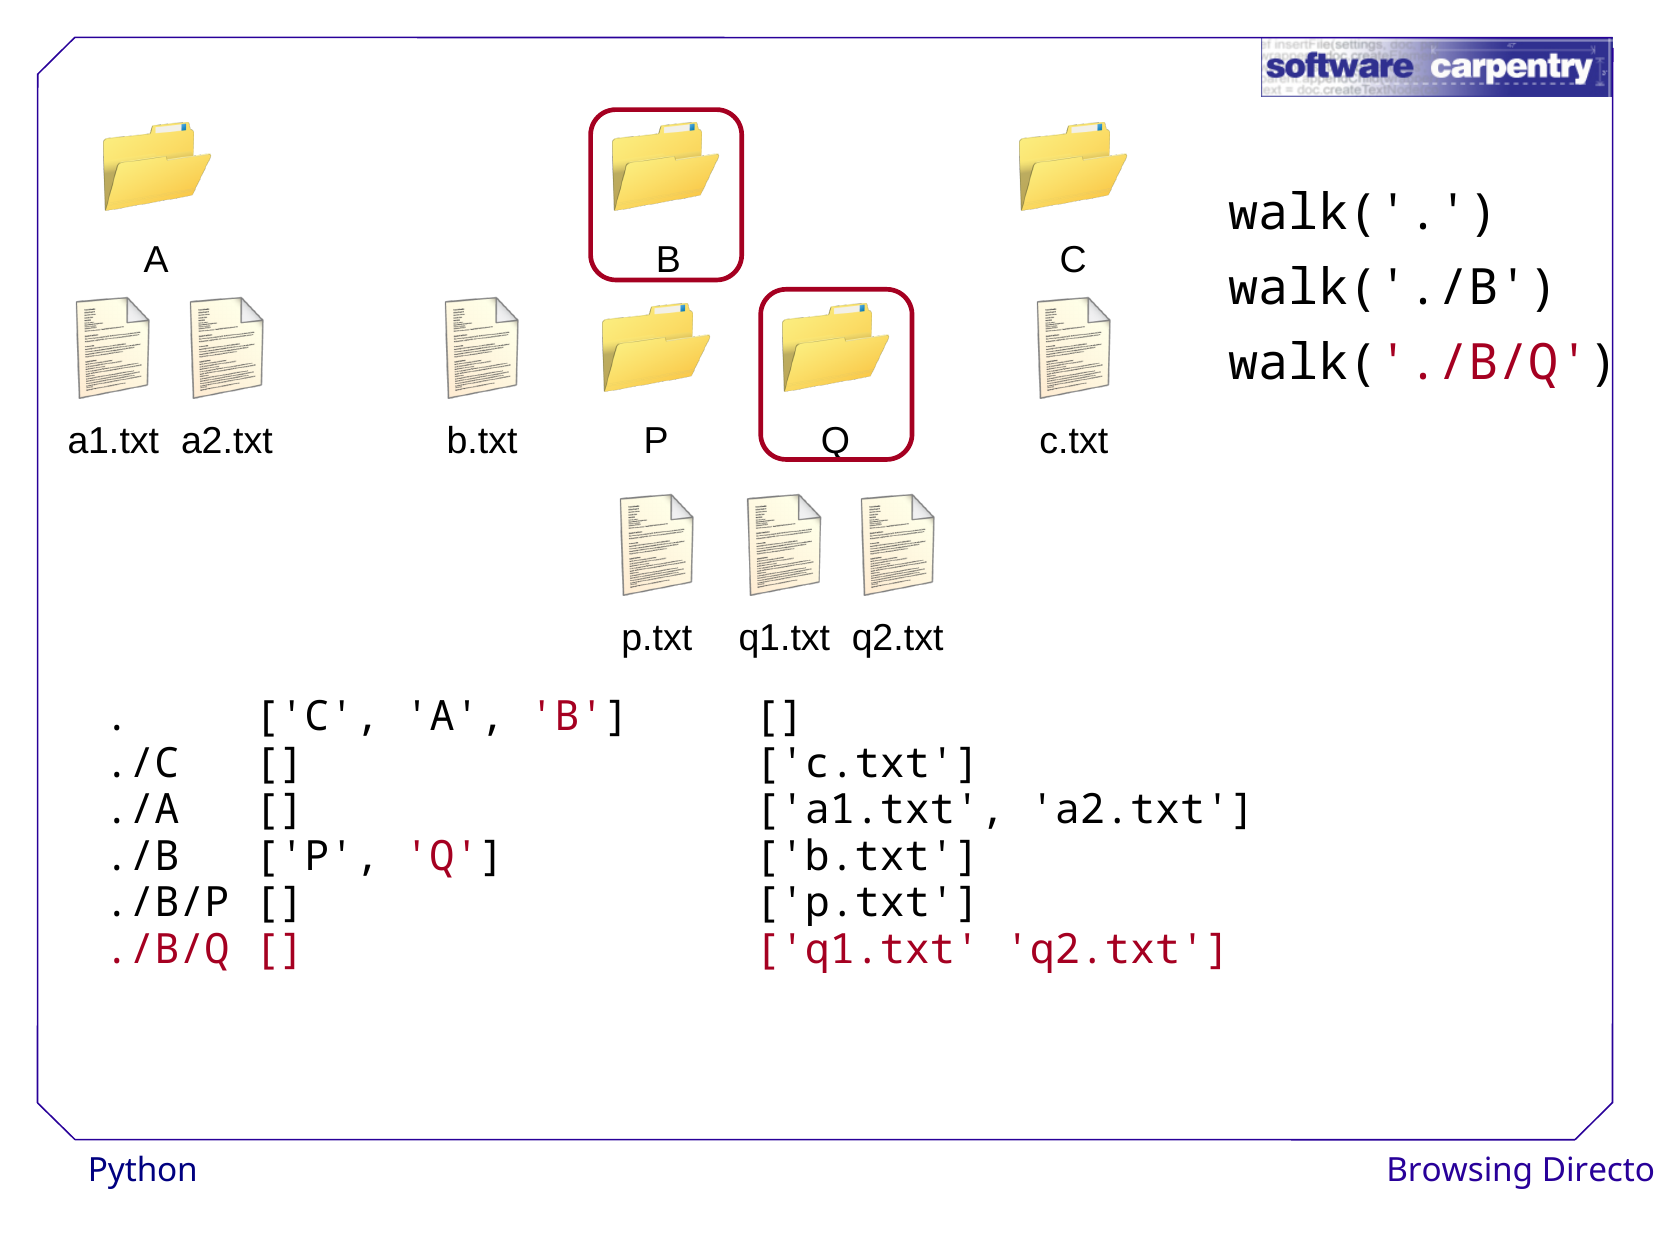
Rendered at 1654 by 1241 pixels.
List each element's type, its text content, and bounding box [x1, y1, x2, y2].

picture [608, 112, 723, 224]
text_box P [628, 412, 684, 470]
picture [1017, 290, 1131, 404]
text_box B [640, 231, 696, 277]
text_box a1.txt [52, 412, 175, 470]
picture [1261, 39, 1613, 97]
text_box B [640, 283, 696, 290]
text_box walk('.') walk('./B') walk('./B/Q') [1214, 156, 1517, 252]
text_box A [128, 231, 184, 290]
text_box p.txt [606, 609, 708, 668]
text_box Q [825, 430, 844, 451]
text_box Q [805, 412, 865, 457]
picture [99, 108, 215, 224]
text_box q1.txt [723, 609, 846, 668]
picture [598, 289, 714, 405]
text_box c.txt [1024, 412, 1124, 470]
text_box q2.txt [846, 609, 959, 668]
picture [778, 292, 893, 405]
text_box C [1044, 231, 1102, 290]
text_box a2.txt [175, 412, 288, 470]
picture [1015, 108, 1131, 224]
picture [727, 487, 955, 602]
picture [56, 290, 284, 404]
picture [600, 487, 714, 602]
picture [425, 290, 539, 404]
text_box b.txt [431, 412, 533, 470]
text_box Q [805, 462, 865, 470]
text_box . ['C', 'A', 'B'] [] ./C [] ['c.txt'] ./A [] ['a1.txt', 'a2.txt'] ./B ['P', 'Q'] ['b.txt'] ./B/P [] ['p.txt'] ./B/Q [] ['q1.txt' 'q2.txt'] [89, 686, 1512, 1150]
